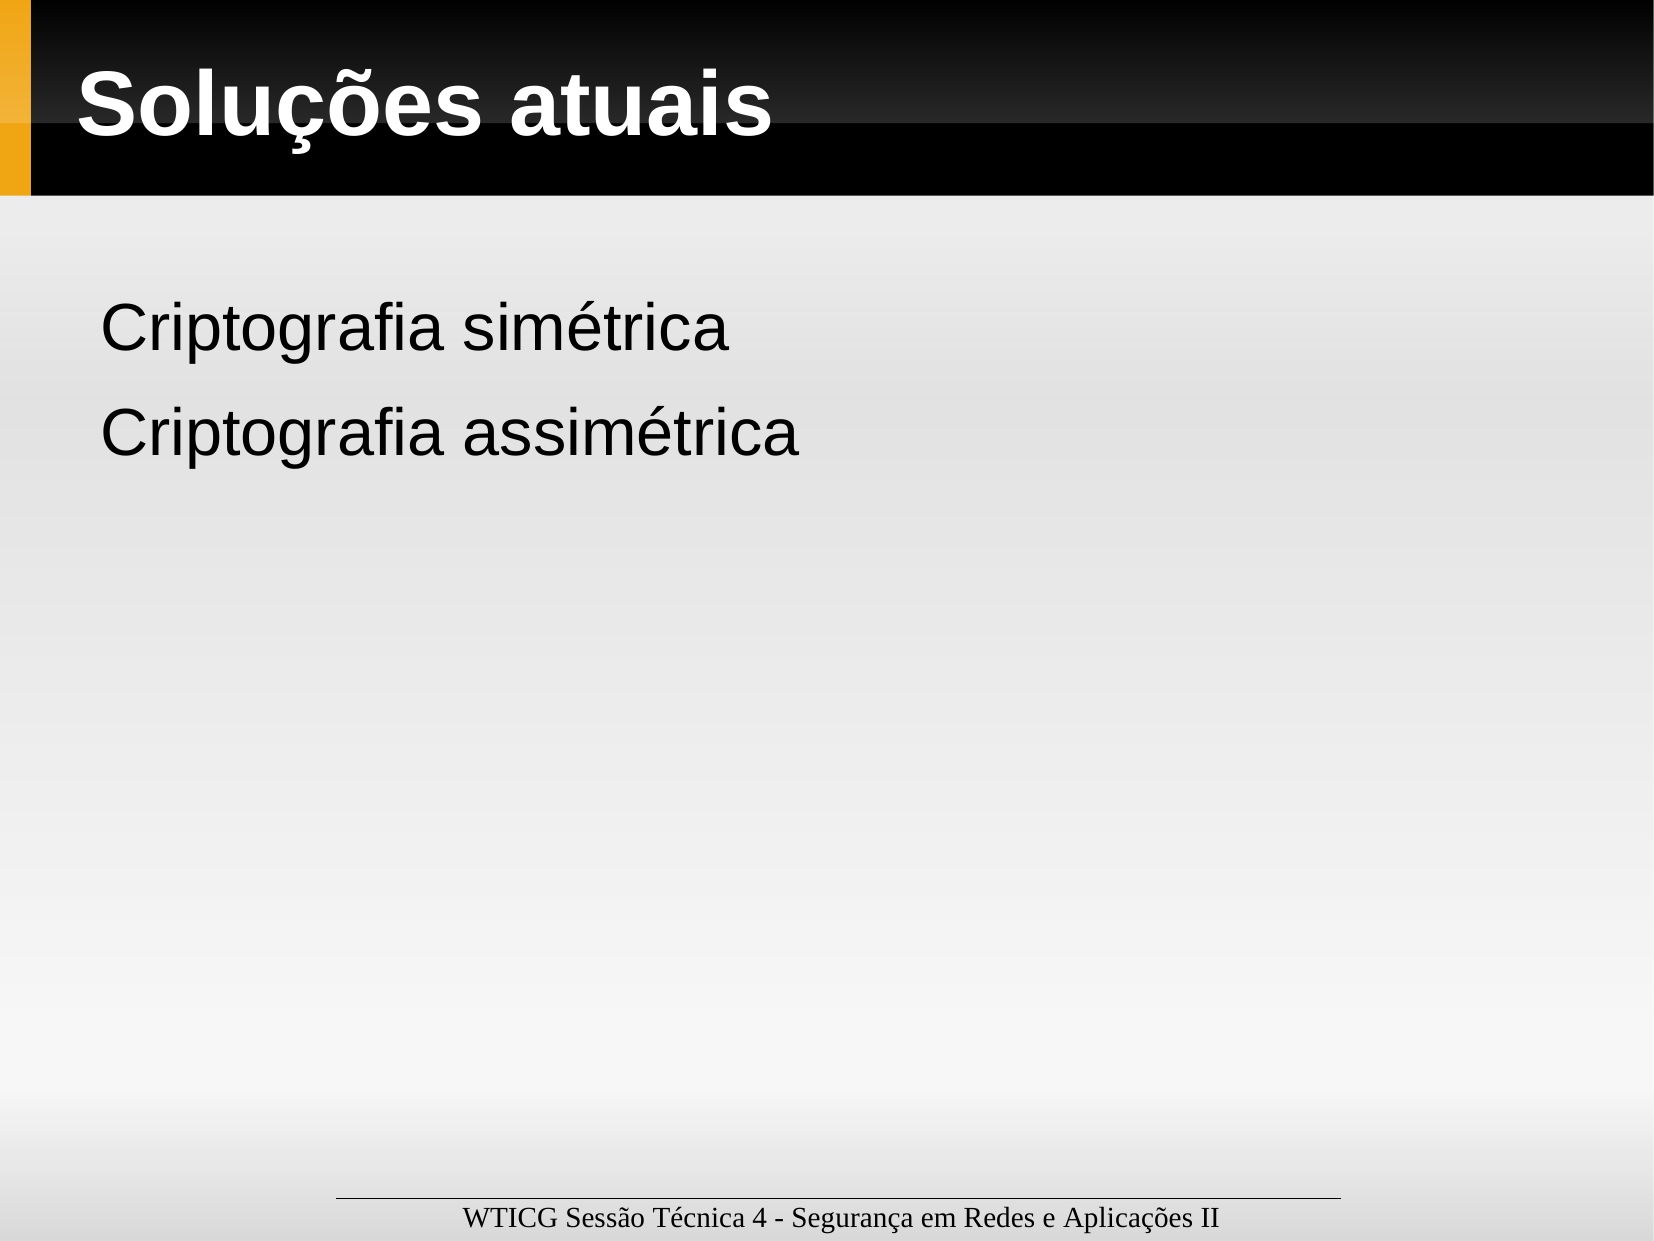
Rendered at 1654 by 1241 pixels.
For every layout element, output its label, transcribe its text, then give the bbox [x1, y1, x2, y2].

picture [0, 0, 1654, 1241]
list Criptografia simétrica Criptografia assimétrica [82, 290, 1571, 1109]
title Soluções atuais [76, 7, 1565, 200]
